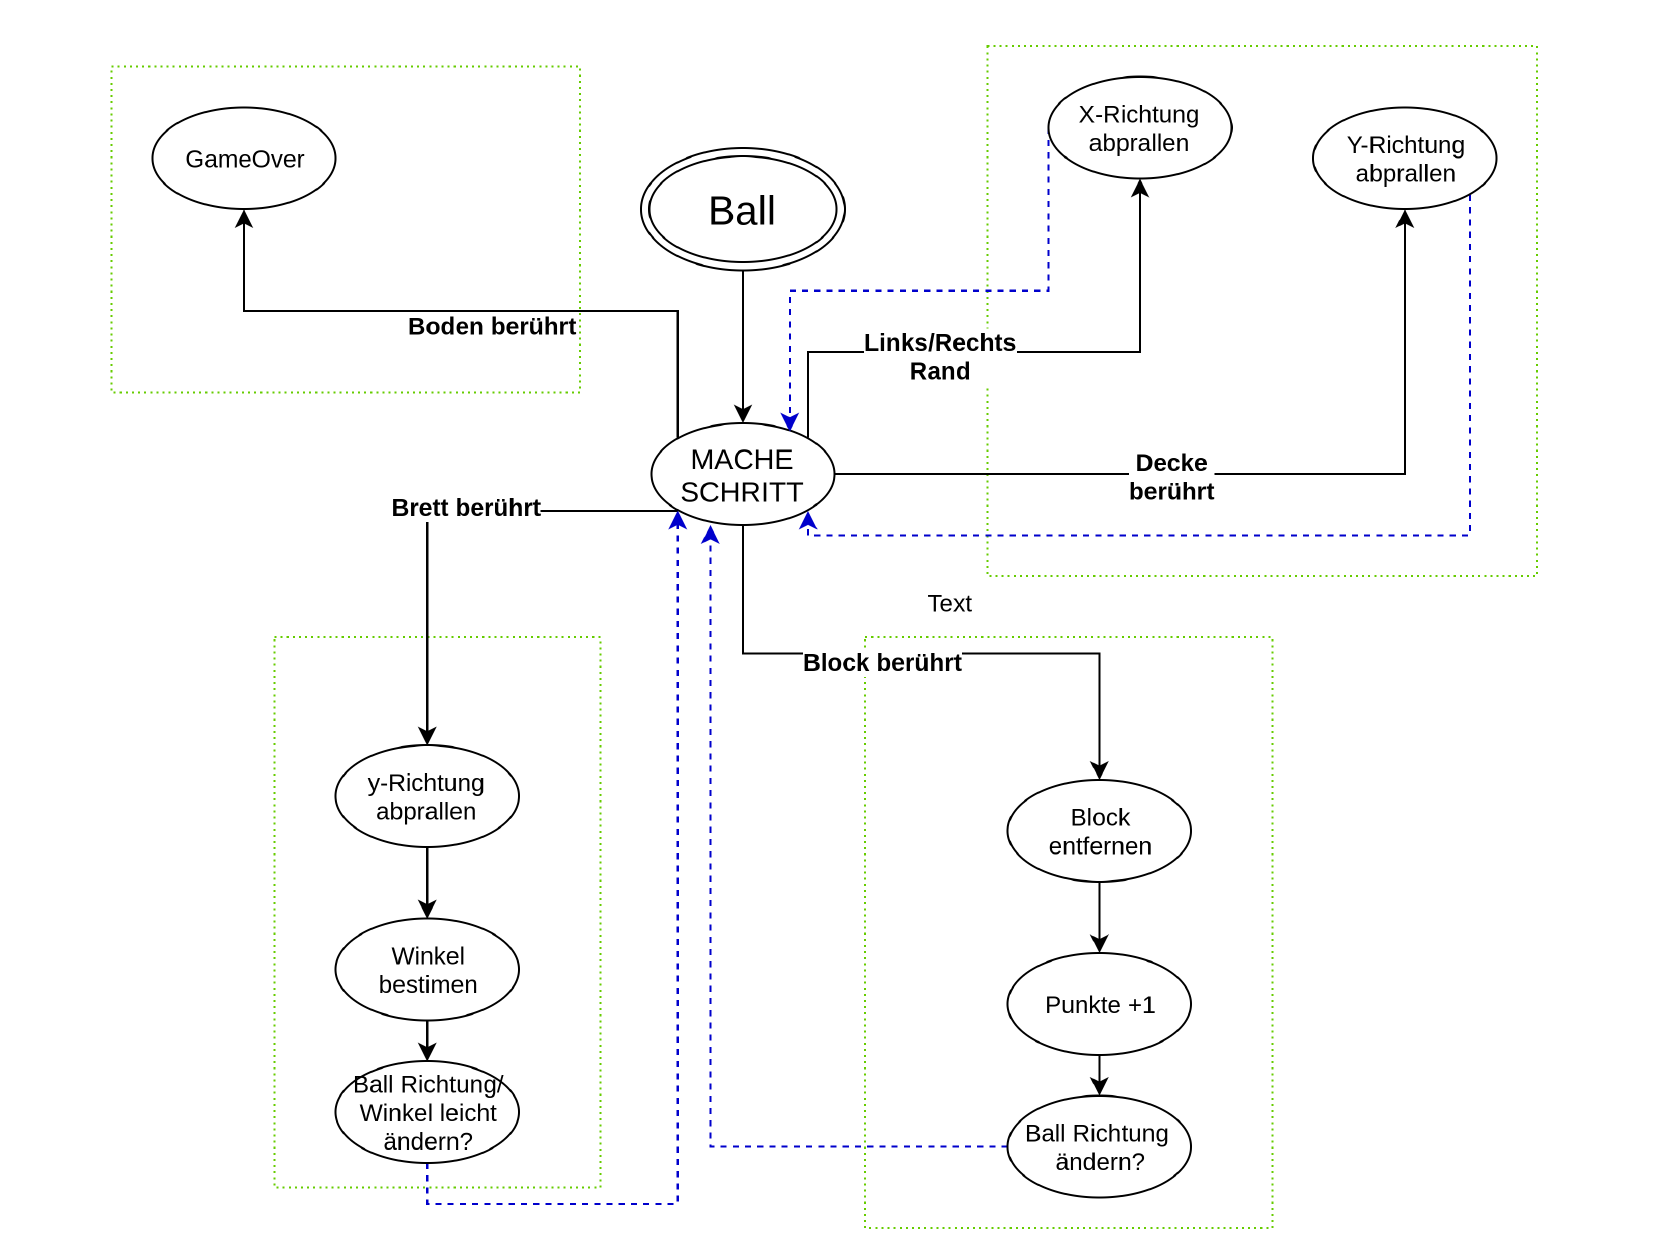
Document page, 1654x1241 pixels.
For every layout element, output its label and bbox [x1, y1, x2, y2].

picture [94, 23, 1538, 1229]
